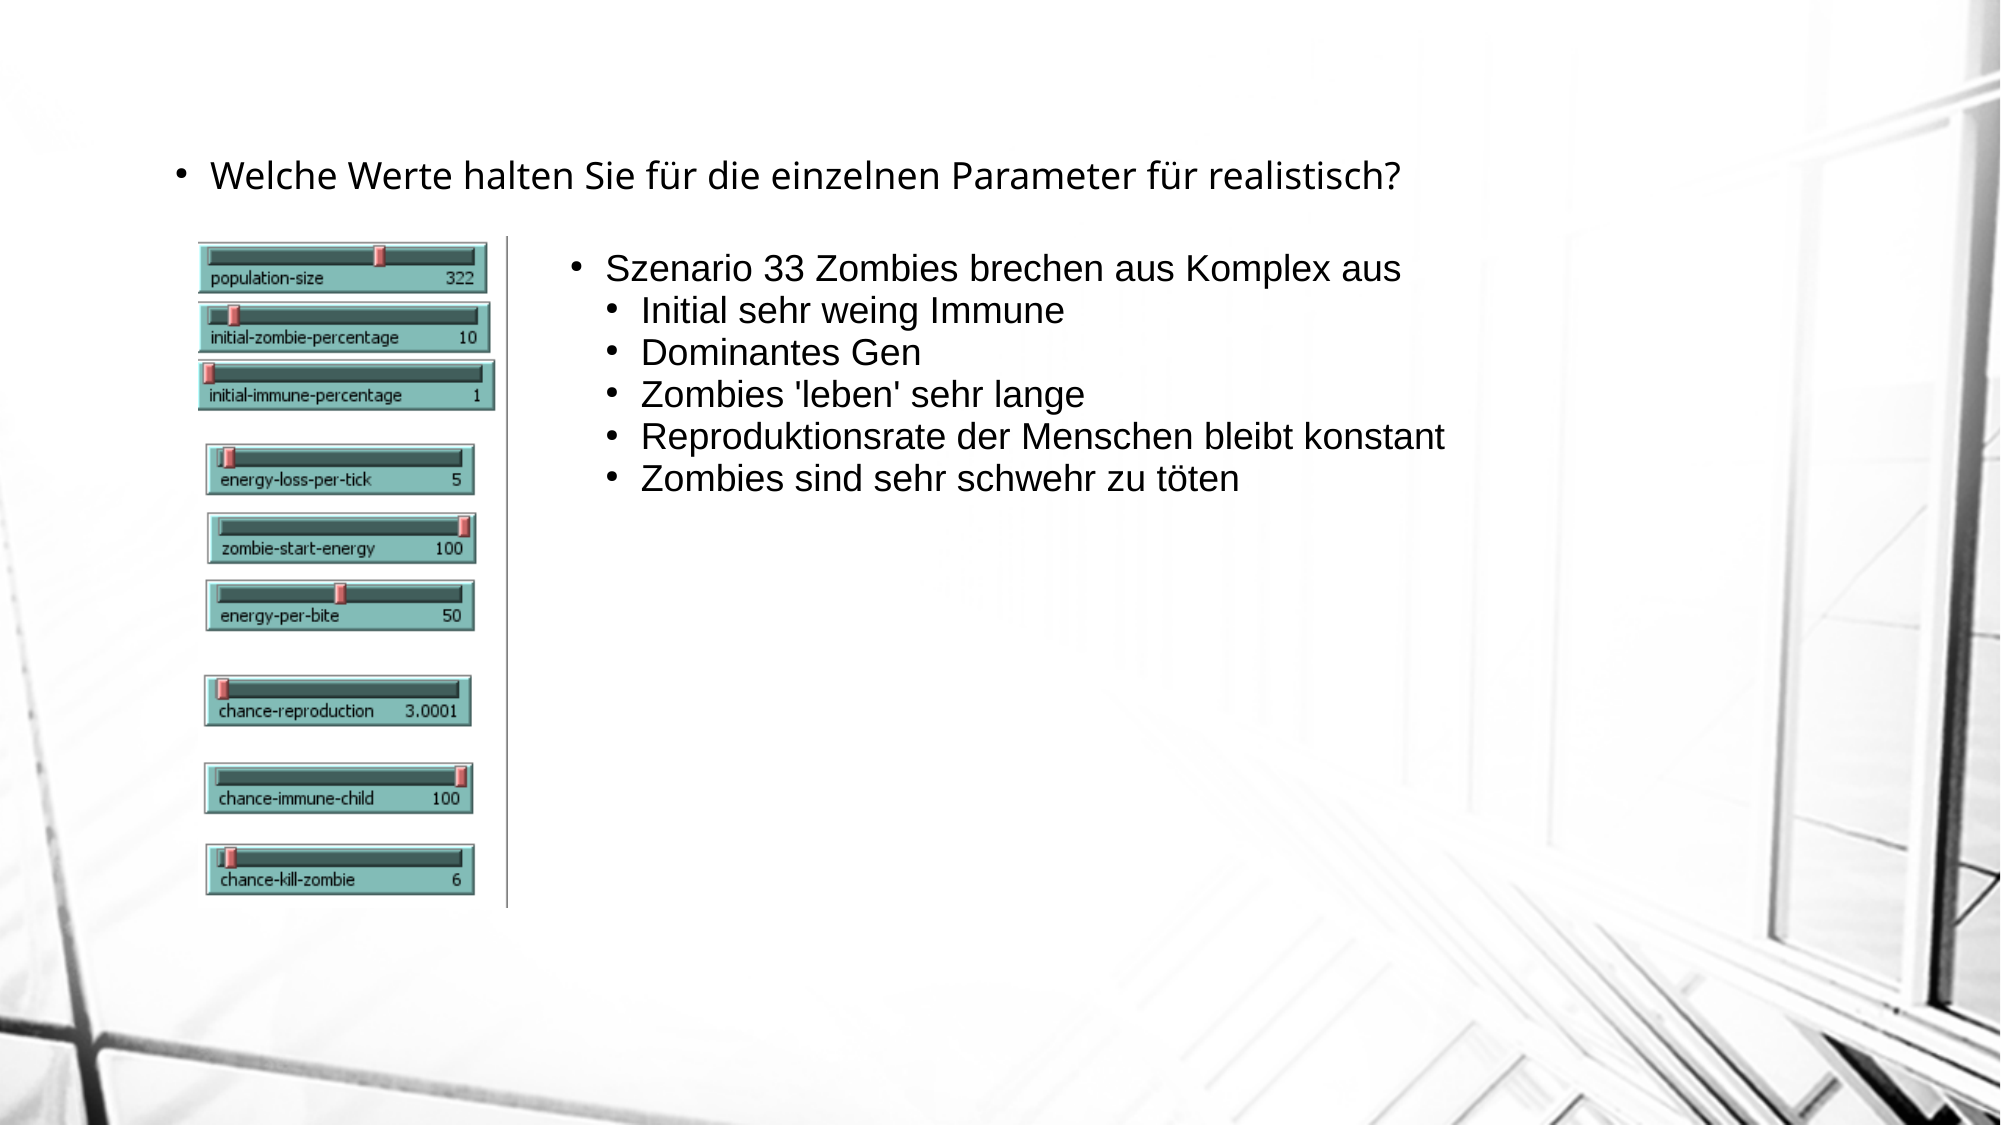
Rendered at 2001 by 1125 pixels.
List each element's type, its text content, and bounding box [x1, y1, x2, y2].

title Welche Werte halten Sie für die einzelnen Parameter für realistisch? [174, 87, 1601, 263]
picture [0, 0, 2001, 1125]
text_box Szenario 33 Zombies brechen aus Komplex aus Initial sehr weing Immune Dominantes Gen Zombies 'leben' sehr lange Reproduktionsrate der Menschen bleibt konstant Zombies sind sehr schwehr zu töten [555, 239, 1461, 591]
